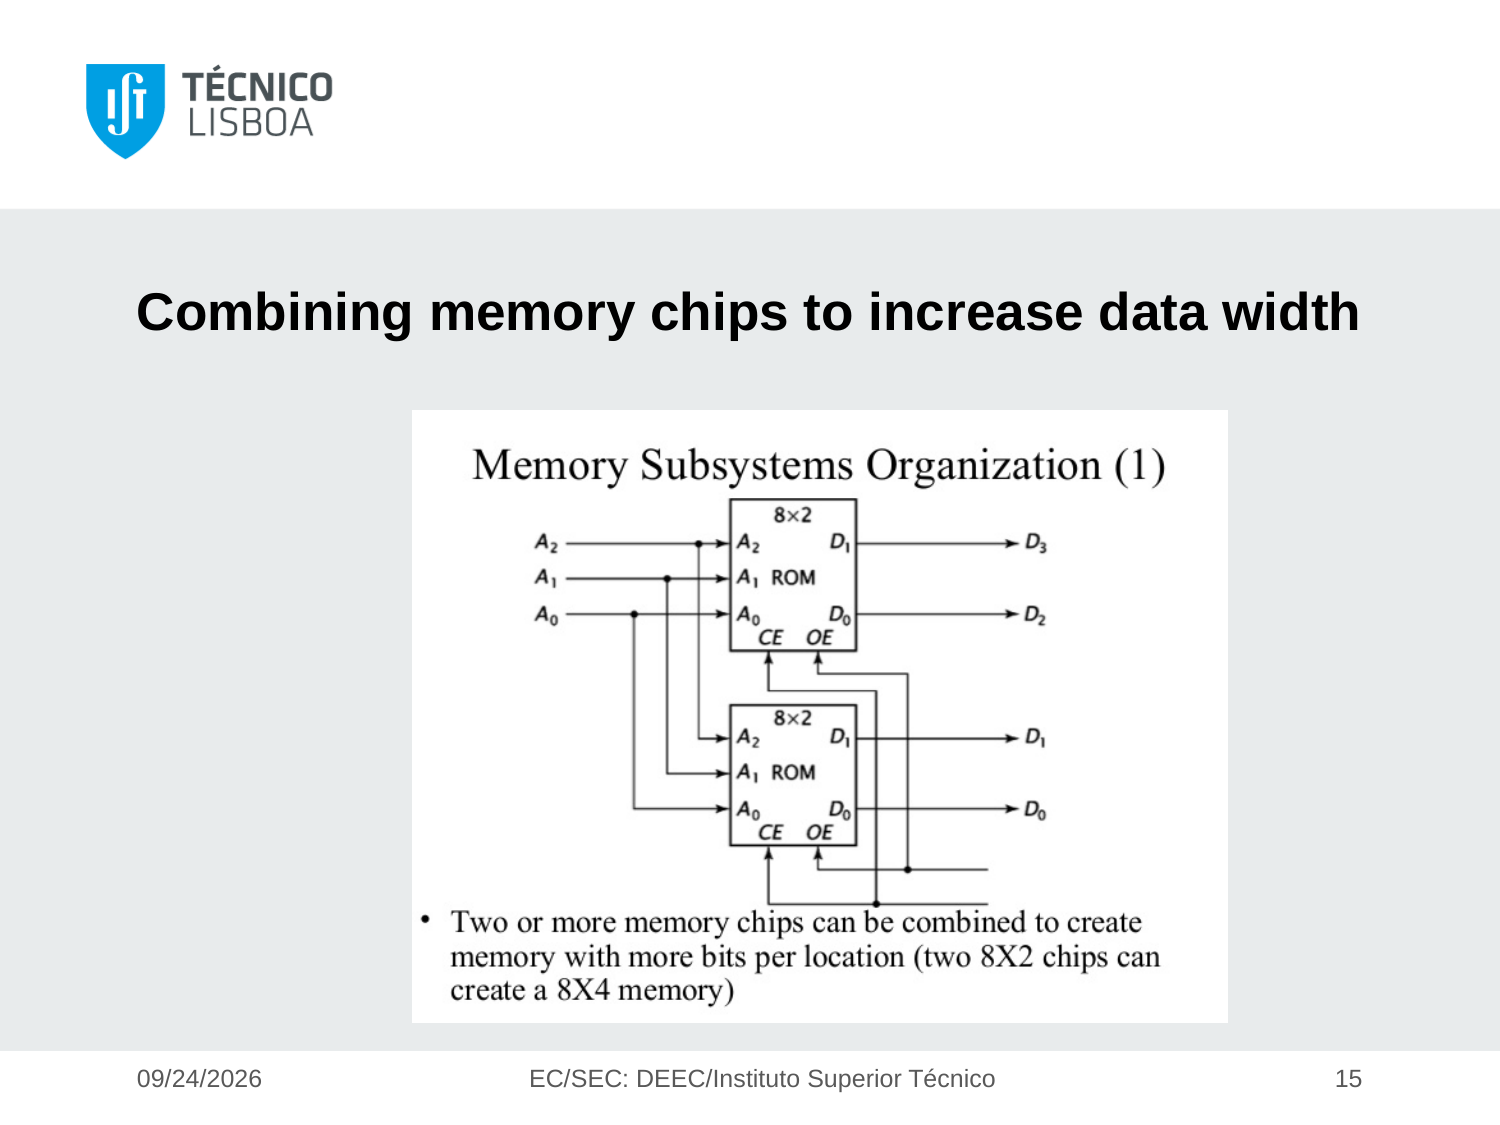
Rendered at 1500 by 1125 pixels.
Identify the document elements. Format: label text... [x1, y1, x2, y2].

slide_number <number> [1077, 1052, 1378, 1103]
footer EC/SEC: DEEC/Instituto Superior Técnico [512, 1052, 1021, 1103]
title Combining memory chips to increase data width [121, 237, 1378, 381]
slide_number 12/15/2020 [121, 1052, 425, 1103]
picture [0, 0, 1500, 1125]
